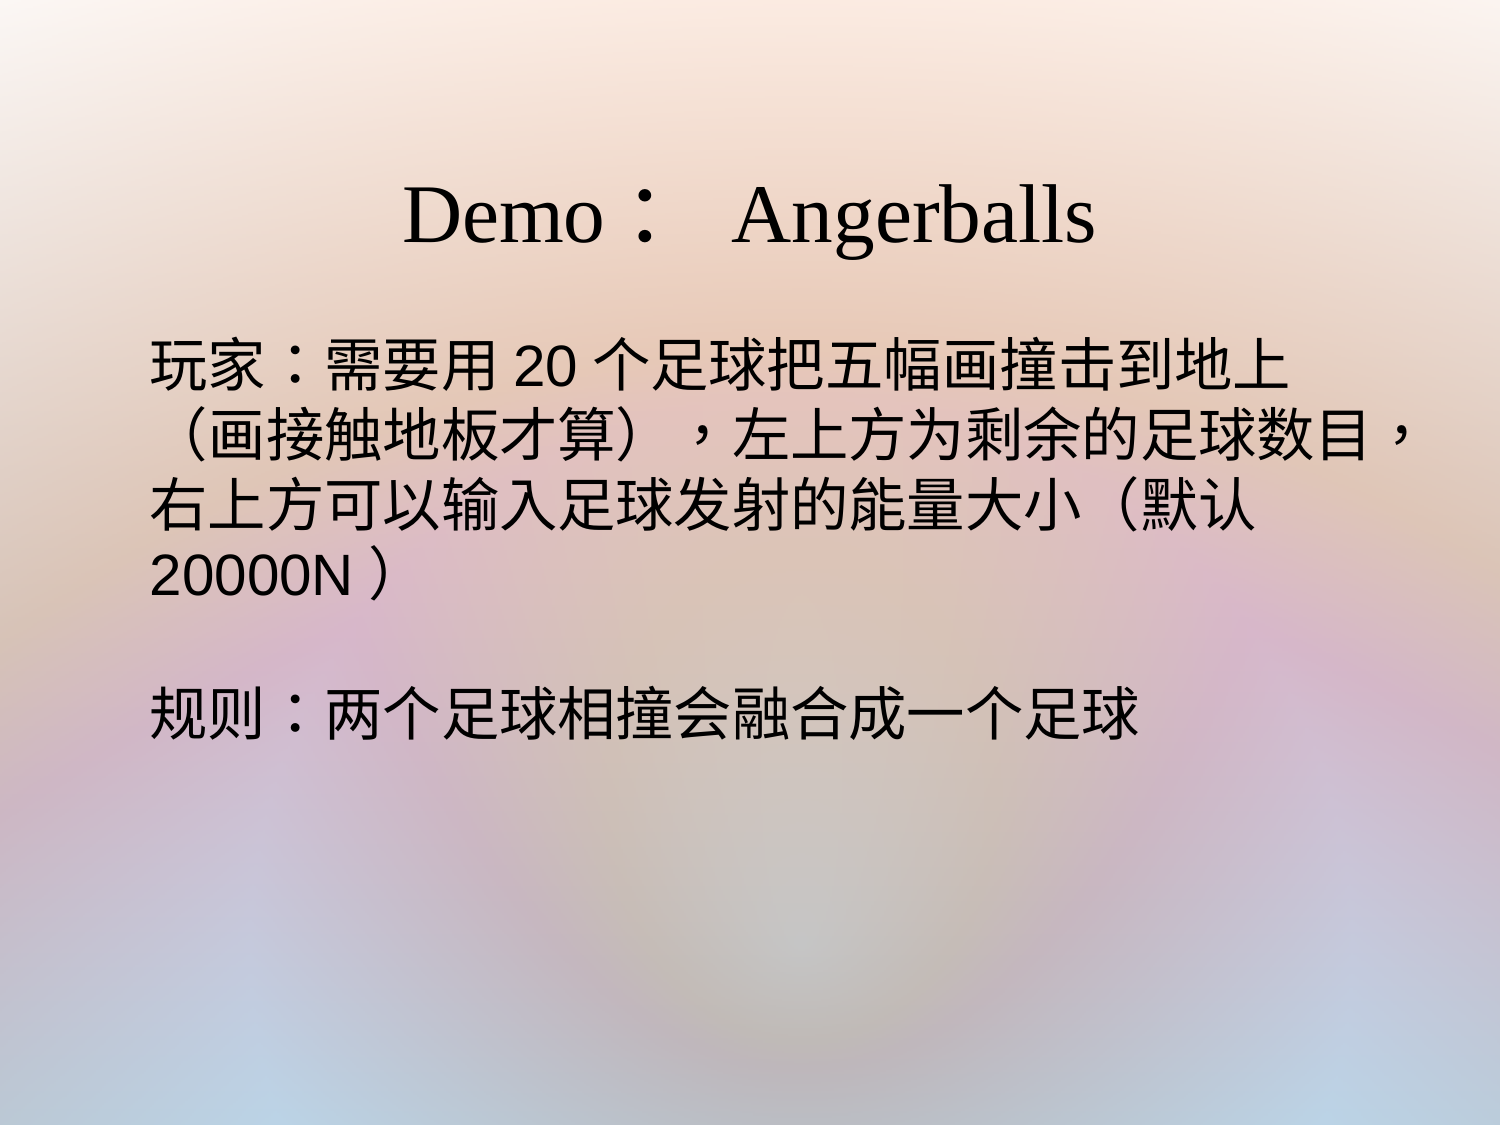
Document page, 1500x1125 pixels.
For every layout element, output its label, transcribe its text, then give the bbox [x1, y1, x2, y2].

text_box 玩家：需要用20个足球把五幅画撞击到地上（画接触地板才算），左上方为剩余的足球数目，右上方可以输入足球发射的能量大小（默认20000N） 规则：两个足球相撞会融合成一个足球 [135, 320, 1411, 755]
picture [0, 0, 1500, 1125]
title Demo：Angerballs [75, 112, 1425, 300]
